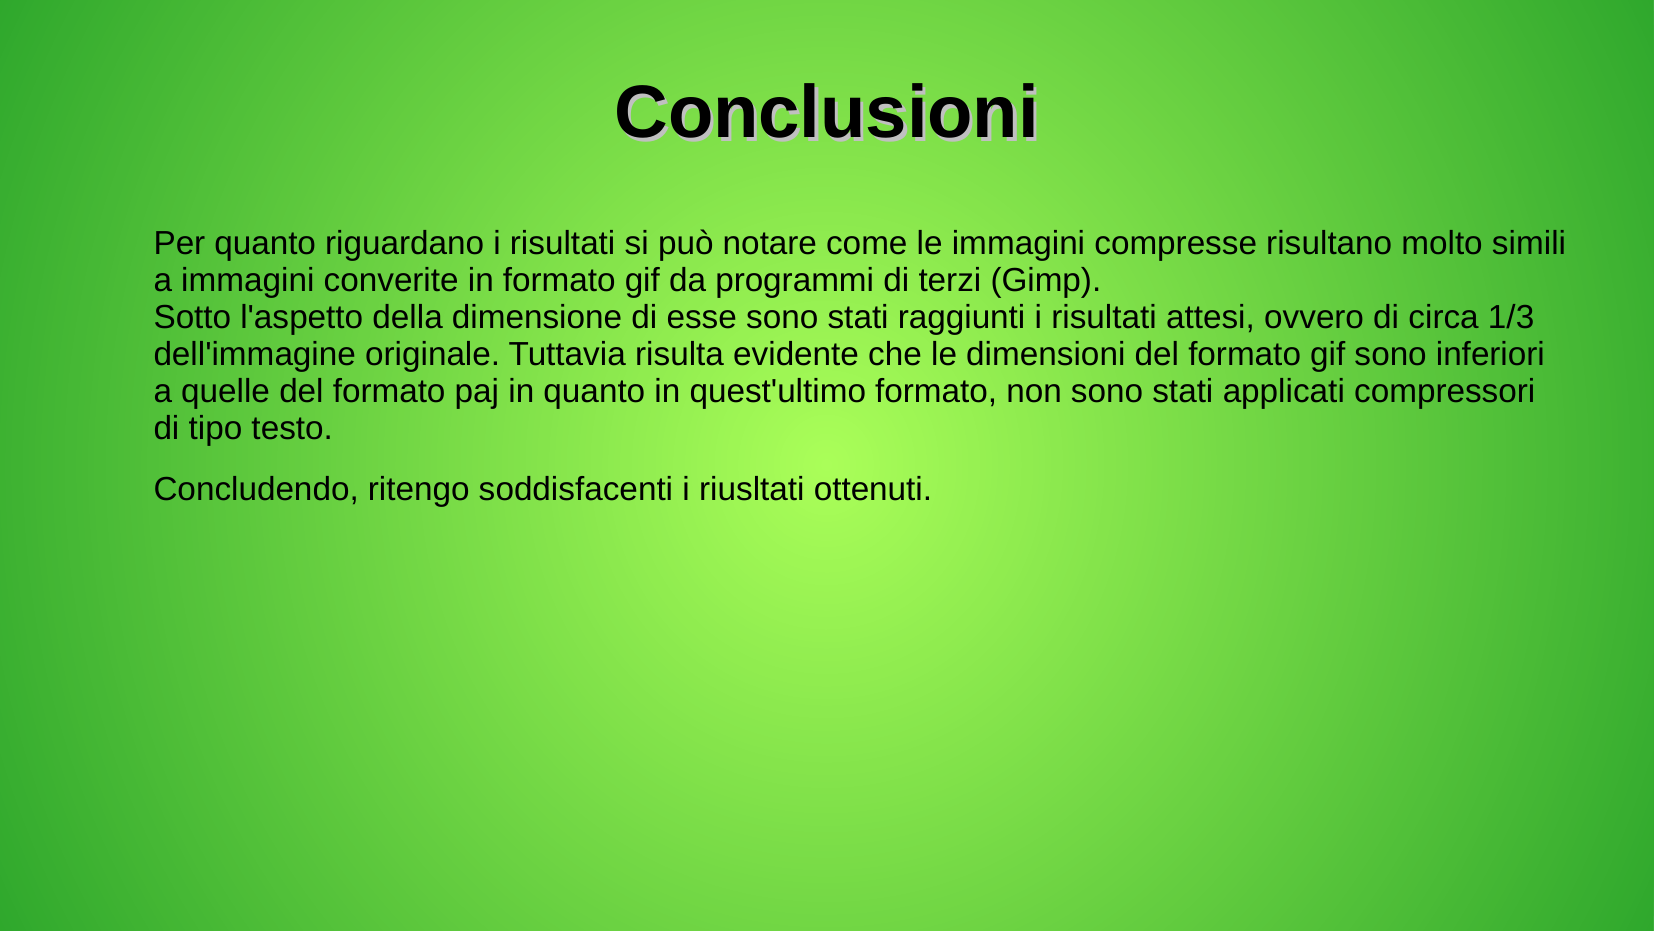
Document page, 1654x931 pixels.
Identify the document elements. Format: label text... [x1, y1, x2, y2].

list Per quanto riguardano i risultati si può notare come le immagini compresse risultano molto simili a immagini converite in formato gif da programmi di terzi (Gimp). Sotto l'aspetto della dimensione di esse sono stati raggiunti i risultati attesi, ovvero di circa 1/3 dell'immagine originale. Tuttavia risulta evidente che le dimensioni del formato gif sono inferiori a quelle del formato paj in quanto in quest'ultimo formato, non sono stati applicati compressori di tipo testo. Concludendo, ritengo soddisfacenti i riusltati ottenuti. [82, 224, 1571, 764]
title Conclusioni [82, 35, 1571, 189]
